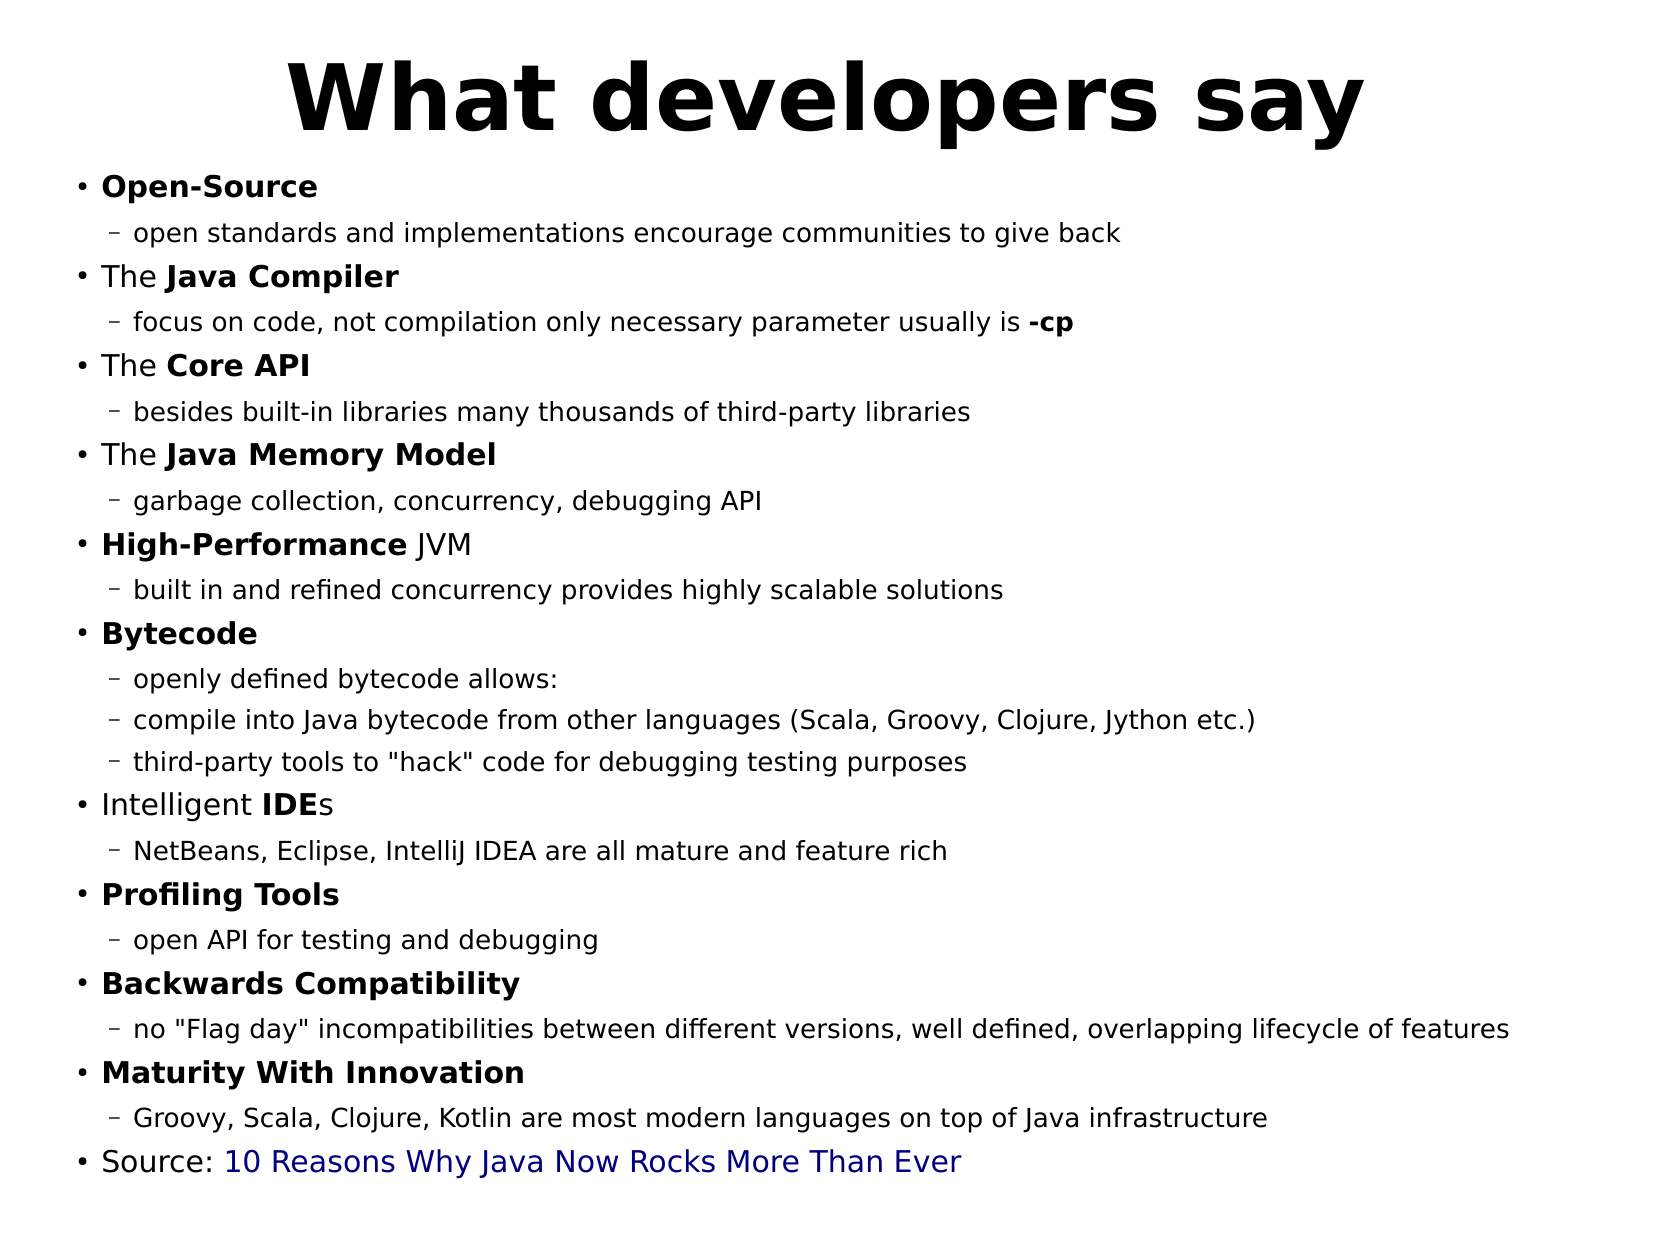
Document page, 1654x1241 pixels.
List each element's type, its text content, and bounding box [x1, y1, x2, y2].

list Open-Source open standards and implementations encourage communities to give back The Java Compiler focus on code, not compilation only necessary parameter usually is -cp The Core API besides built-in libraries many thousands of third-party libraries The Java Memory Model garbage collection, concurrency, debugging API High-Performance JVM built in and refined concurrency provides highly scalable solutions Bytecode openly defined bytecode allows: compile into Java bytecode from other languages (Scala, Groovy, Clojure, Jython etc.) third-party tools to "hack" code for debugging testing purposes Intelligent IDEs NetBeans, Eclipse, IntelliJ IDEA are all mature and feature rich Profiling Tools open API for testing and debugging Backwards Compatibility no "Flag day" incompatibilities between different versions, well defined, overlapping lifecycle of features Maturity With Innovation Groovy, Scala, Clojure, Kotlin are most modern languages on top of Java infrastructure Source: 10 Reasons Why Java Now Rocks More Than Ever [69, 170, 1611, 1188]
title What developers say [82, 31, 1571, 167]
